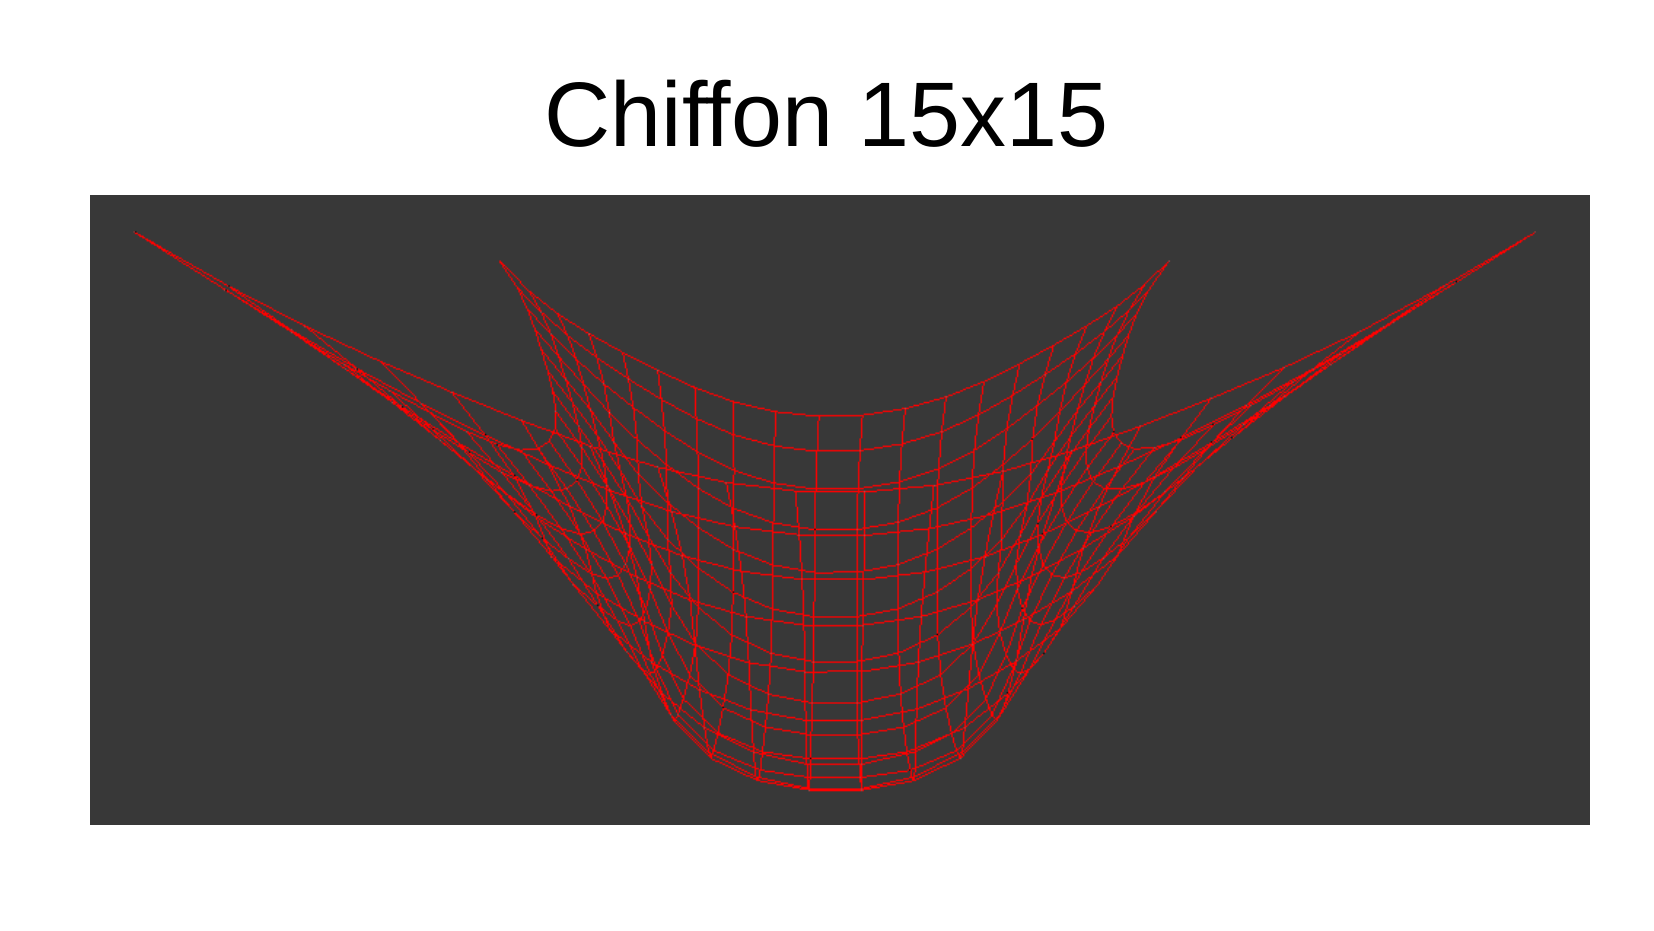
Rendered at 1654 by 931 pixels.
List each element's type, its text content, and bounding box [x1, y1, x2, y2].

picture [90, 195, 1590, 826]
title Chiffon 15x15 [82, 37, 1571, 193]
